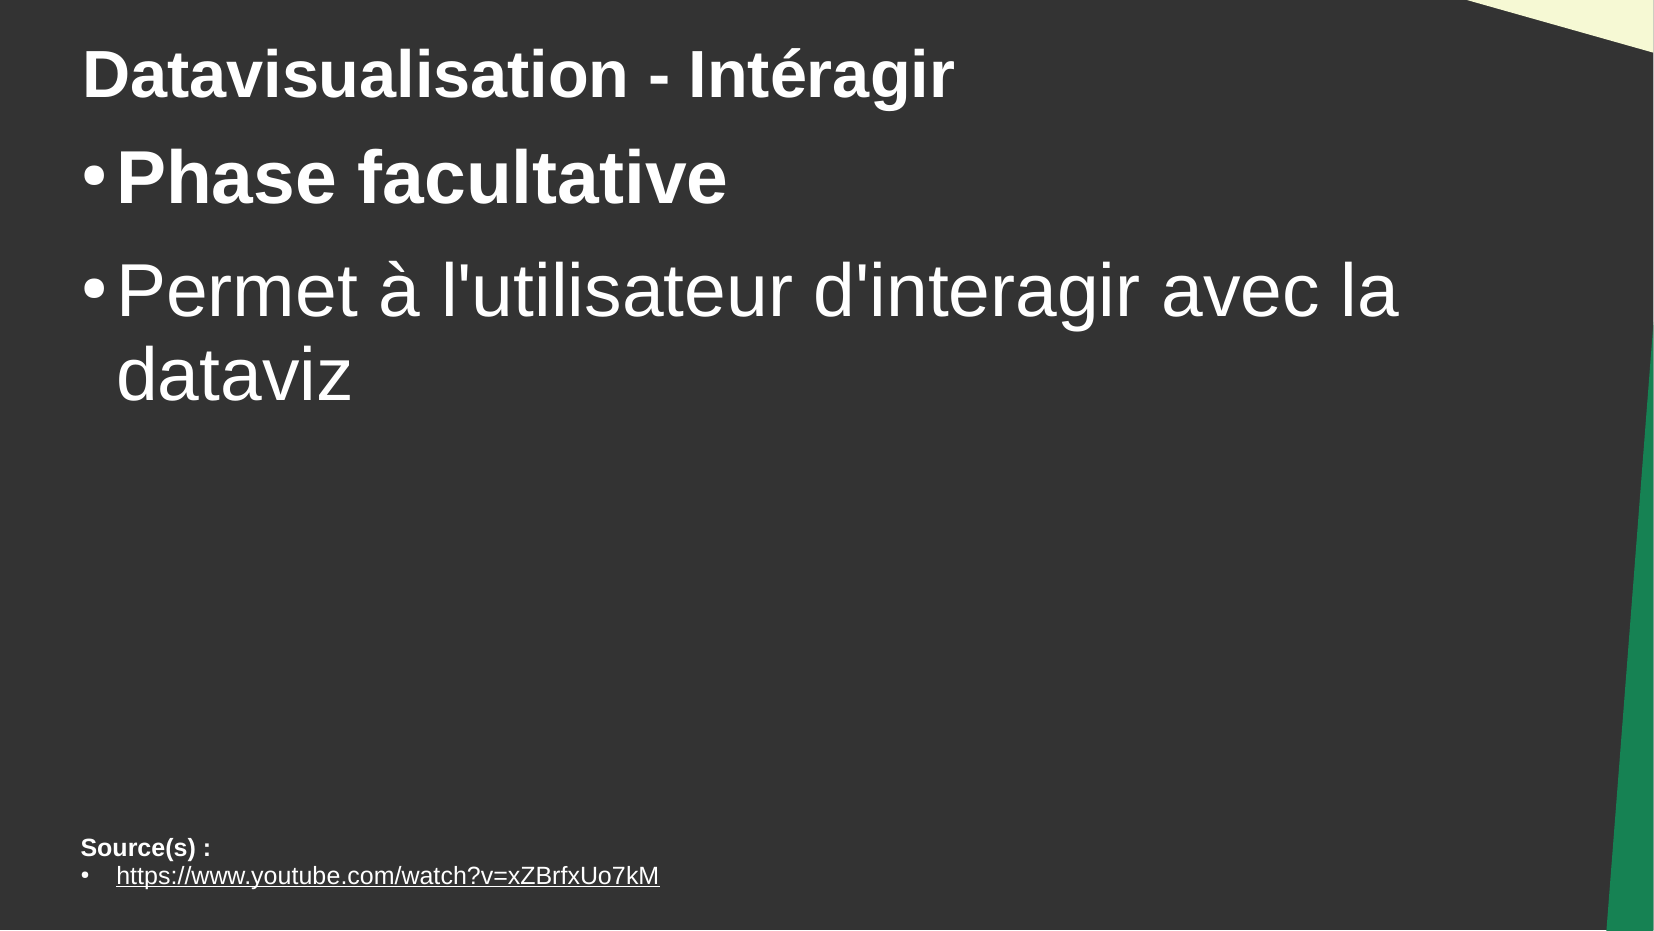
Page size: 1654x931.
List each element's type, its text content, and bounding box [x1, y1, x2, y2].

text_box [1606, 315, 1654, 931]
text_box [1466, 0, 1654, 53]
title Datavisualisation - Intéragir [82, 37, 1571, 122]
list Phase facultative Permet à l'utilisateur d'interagir avec la dataviz [80, 135, 1560, 762]
text_box Source(s) : https://www.youtube.com/watch?v=xZBrfxUo7kM [65, 826, 1483, 926]
